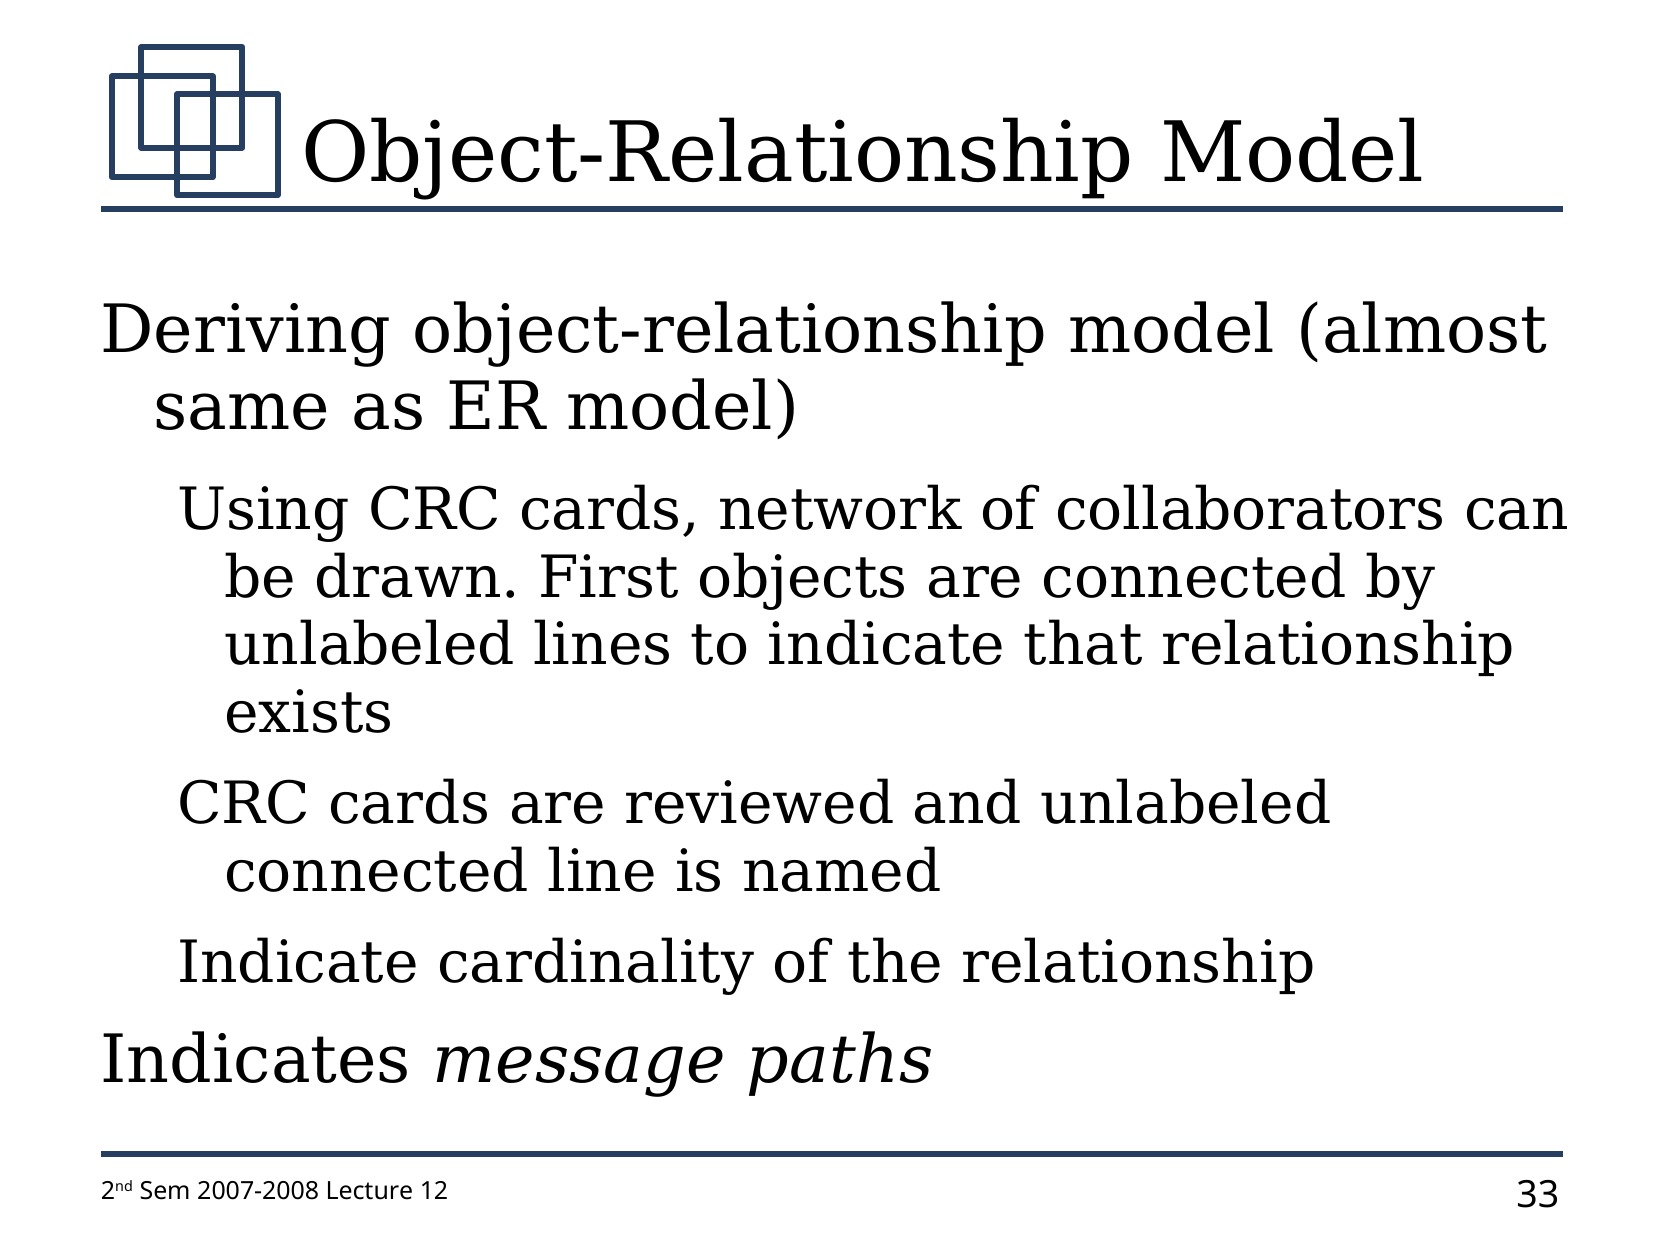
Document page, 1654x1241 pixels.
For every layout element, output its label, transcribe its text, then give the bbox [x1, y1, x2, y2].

list Deriving object-relationship model (almost same as ER model) Using CRC cards, network of collaborators can be drawn. First objects are connected by unlabeled lines to indicate that relationship exists CRC cards are reviewed and unlabeled connected line is named Indicate cardinality of the relationship Indicates message paths [82, 290, 1571, 1109]
title Object-Relationship Model [82, 49, 1571, 257]
